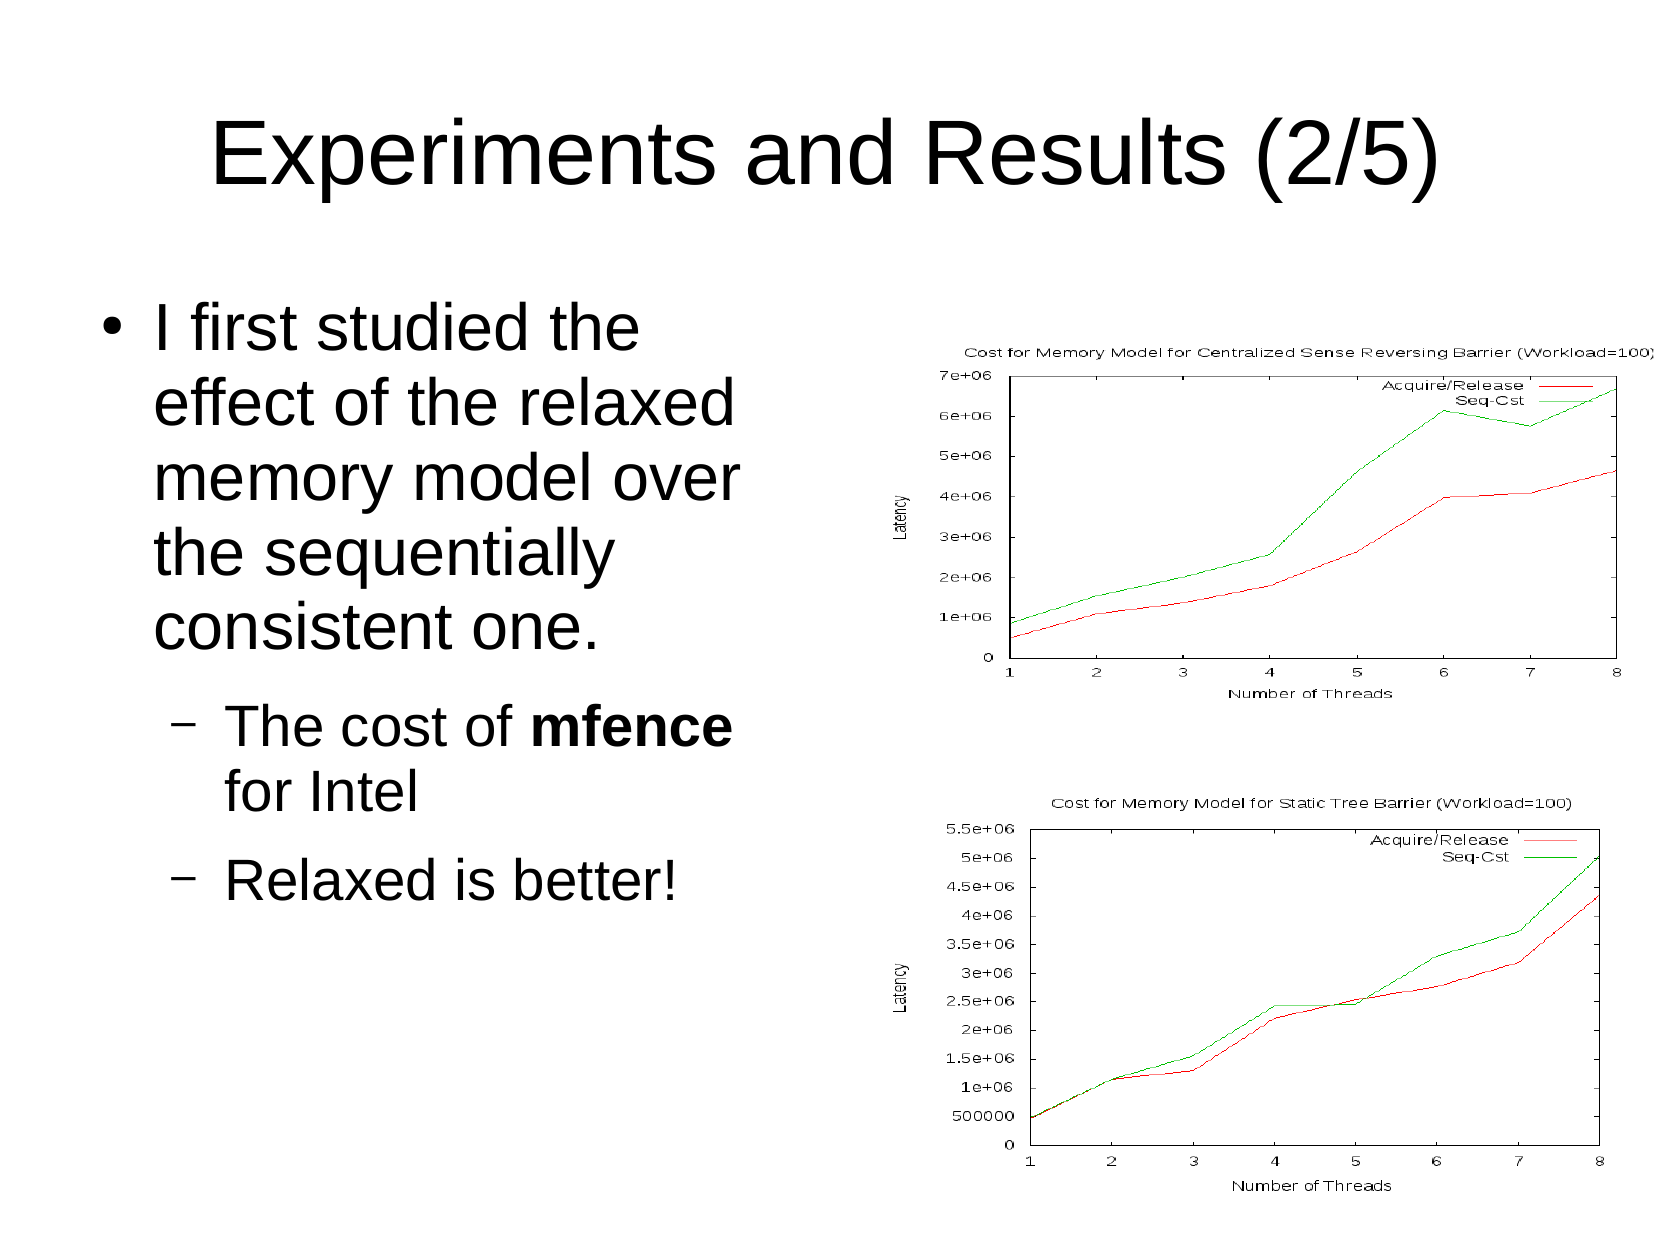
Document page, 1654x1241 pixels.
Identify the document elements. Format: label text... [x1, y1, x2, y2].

list I first studied the effect of the relaxed memory model over the sequentially consistent one. The cost of mfence for Intel Relaxed is better! [82, 290, 809, 1010]
picture [885, 779, 1636, 1198]
title Experiments and Results (2/5) [82, 49, 1571, 257]
picture [885, 331, 1654, 706]
